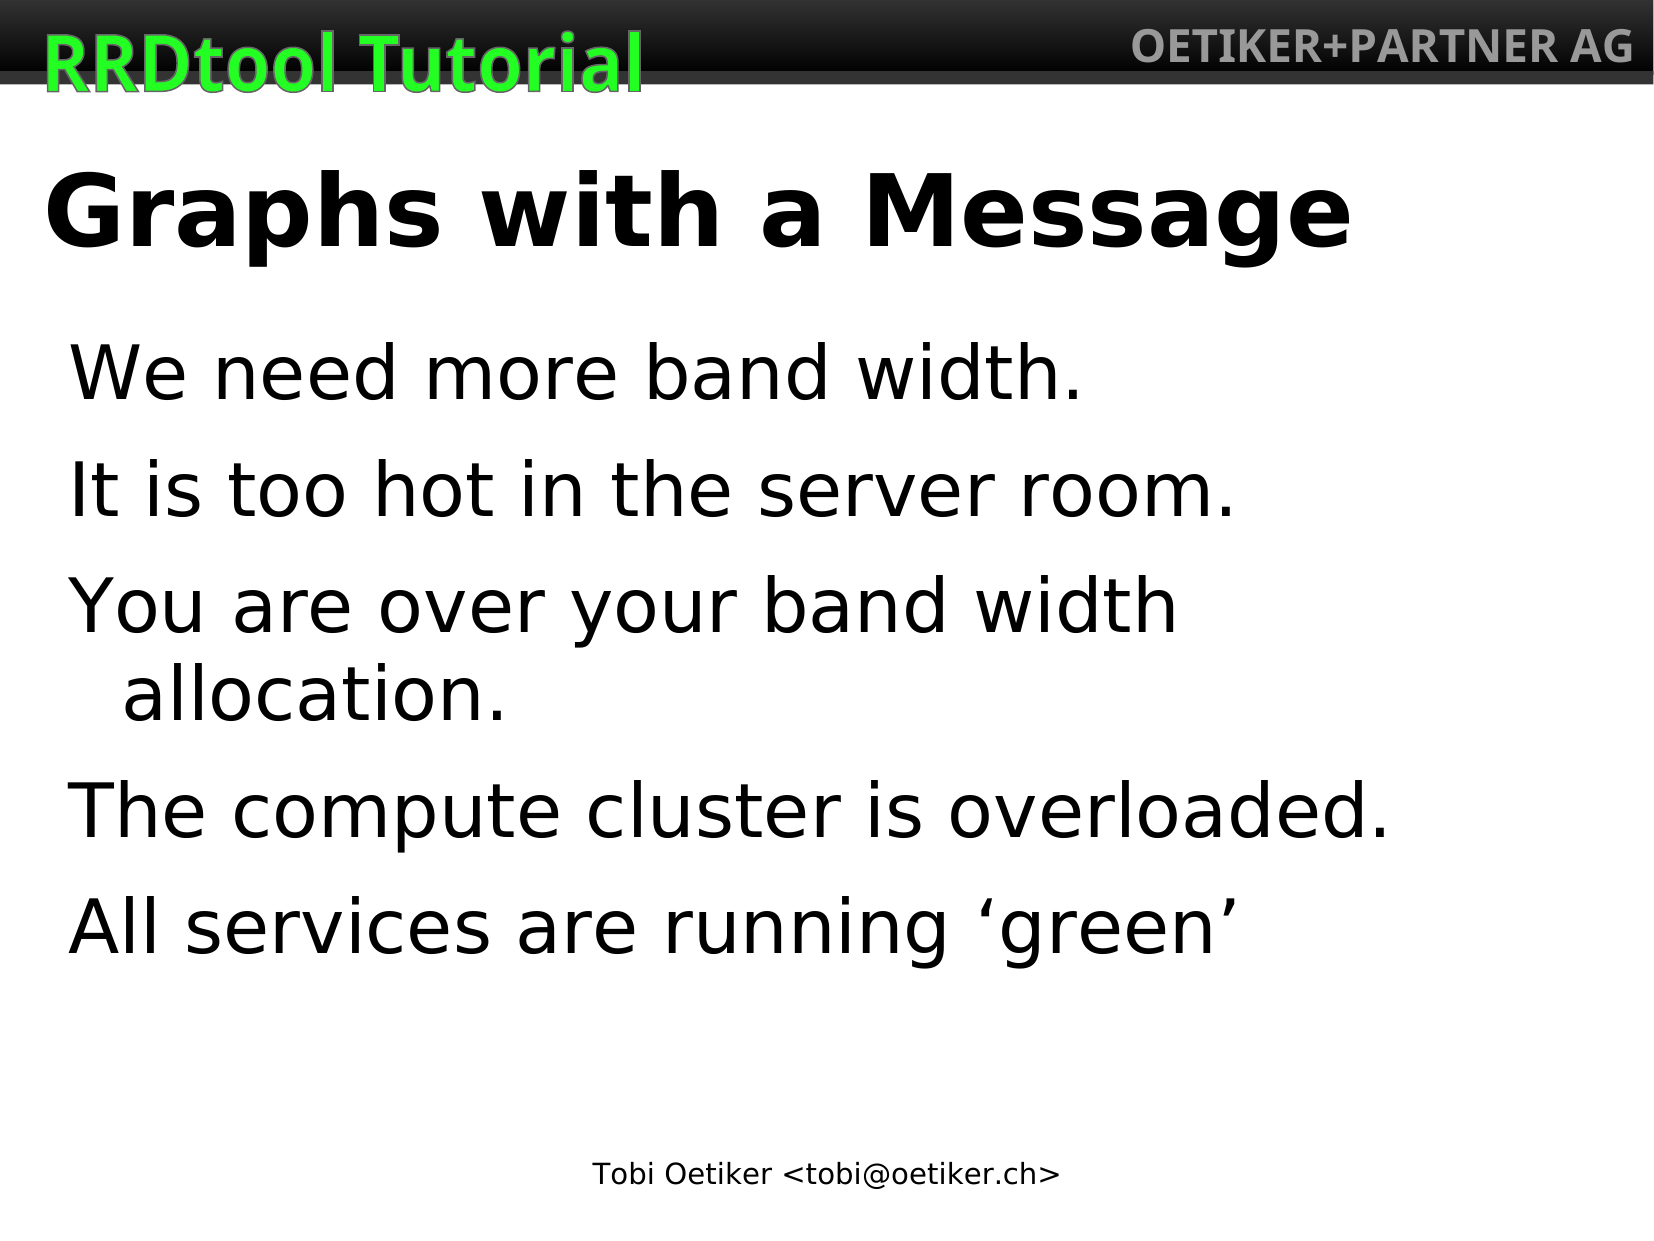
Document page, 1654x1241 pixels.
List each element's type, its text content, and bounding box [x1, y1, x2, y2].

list We need more band width. It is too hot in the server room. You are over your band width allocation. The compute cluster is overloaded. All services are running ‘green’ [50, 329, 1571, 1099]
title Graphs with a Message [43, 137, 1582, 287]
